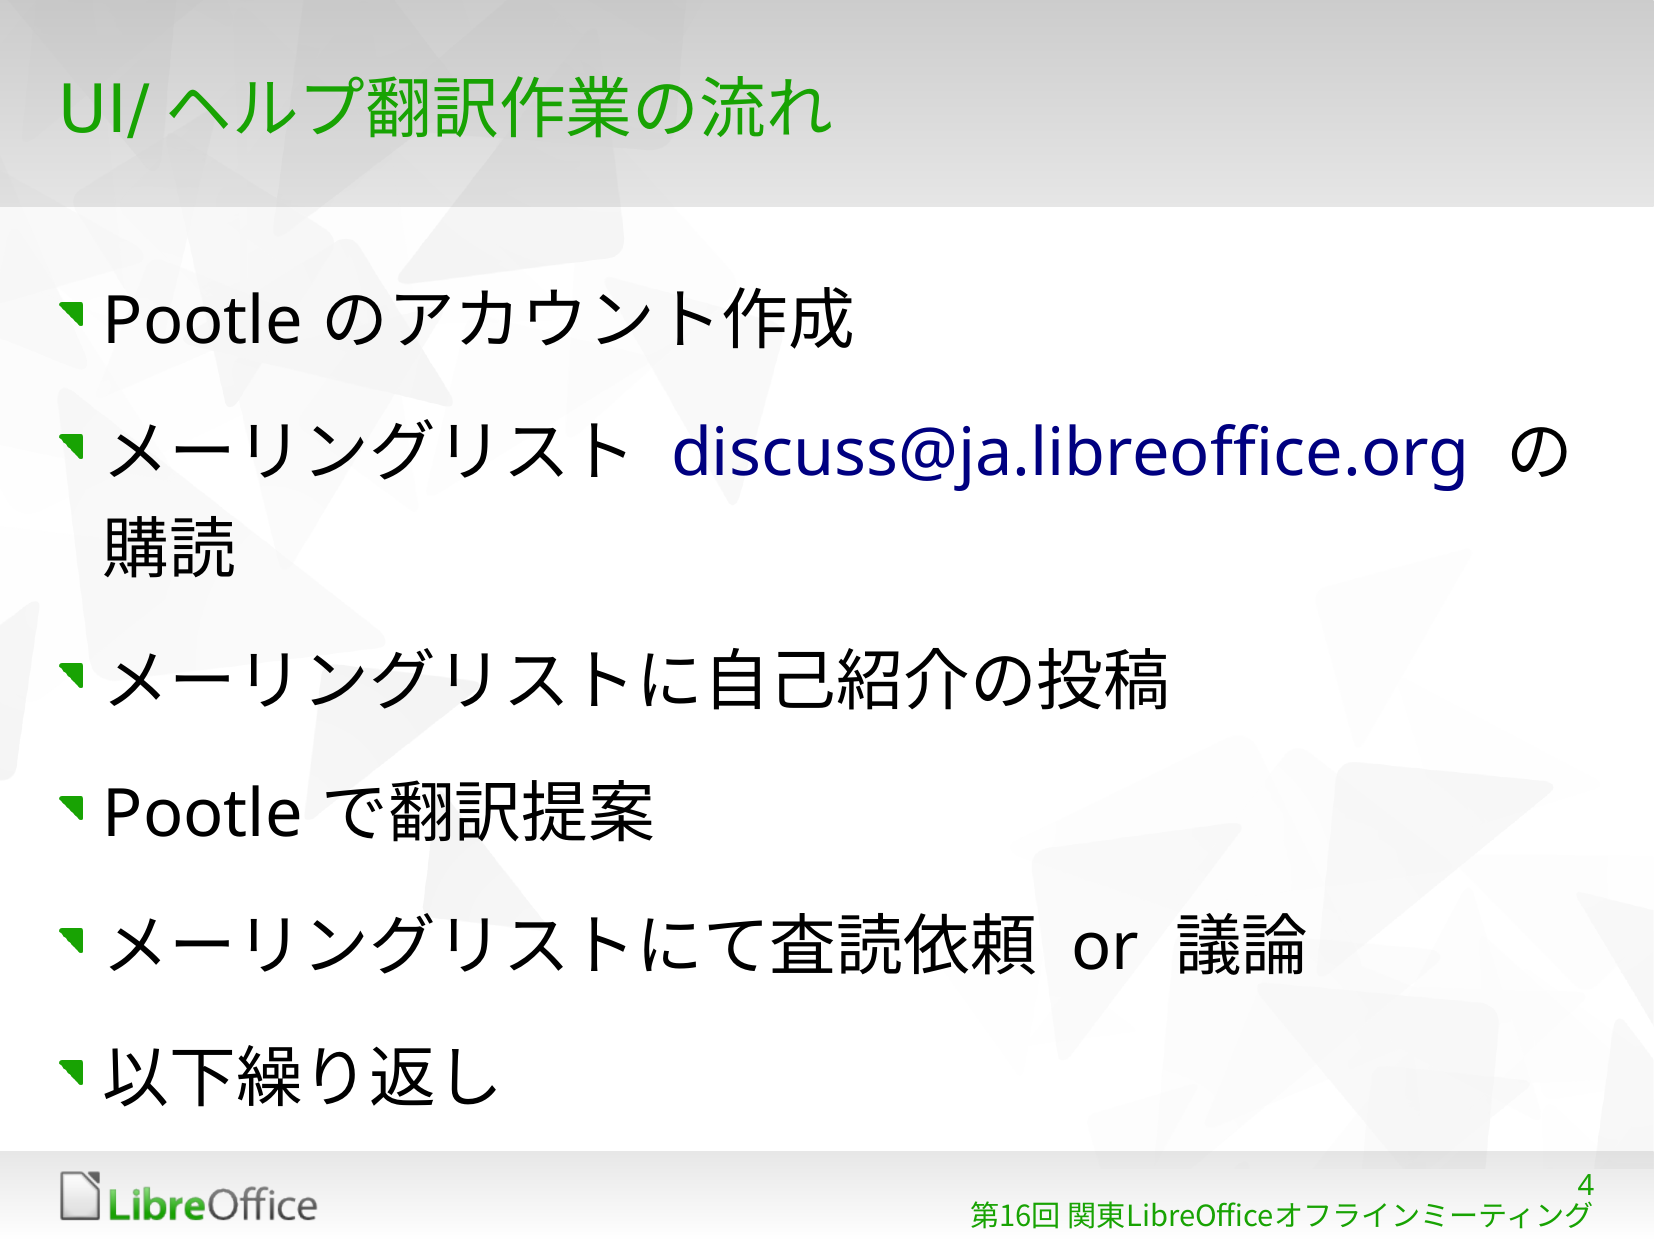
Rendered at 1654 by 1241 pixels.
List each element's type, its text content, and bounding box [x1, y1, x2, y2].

picture [41, 1152, 337, 1240]
title UI/ヘルプ翻訳作業の流れ [59, 29, 1595, 178]
picture [0, 0, 783, 931]
list Pootleのアカウント作成 メーリングリスト discuss@ja.libreoffice.org の購読 メーリングリストに自己紹介の投稿 Pootleで翻訳提案 メーリングリストにて査読依頼 or 議論 以下繰り返し [59, 265, 1595, 1127]
picture [915, 548, 1654, 1169]
